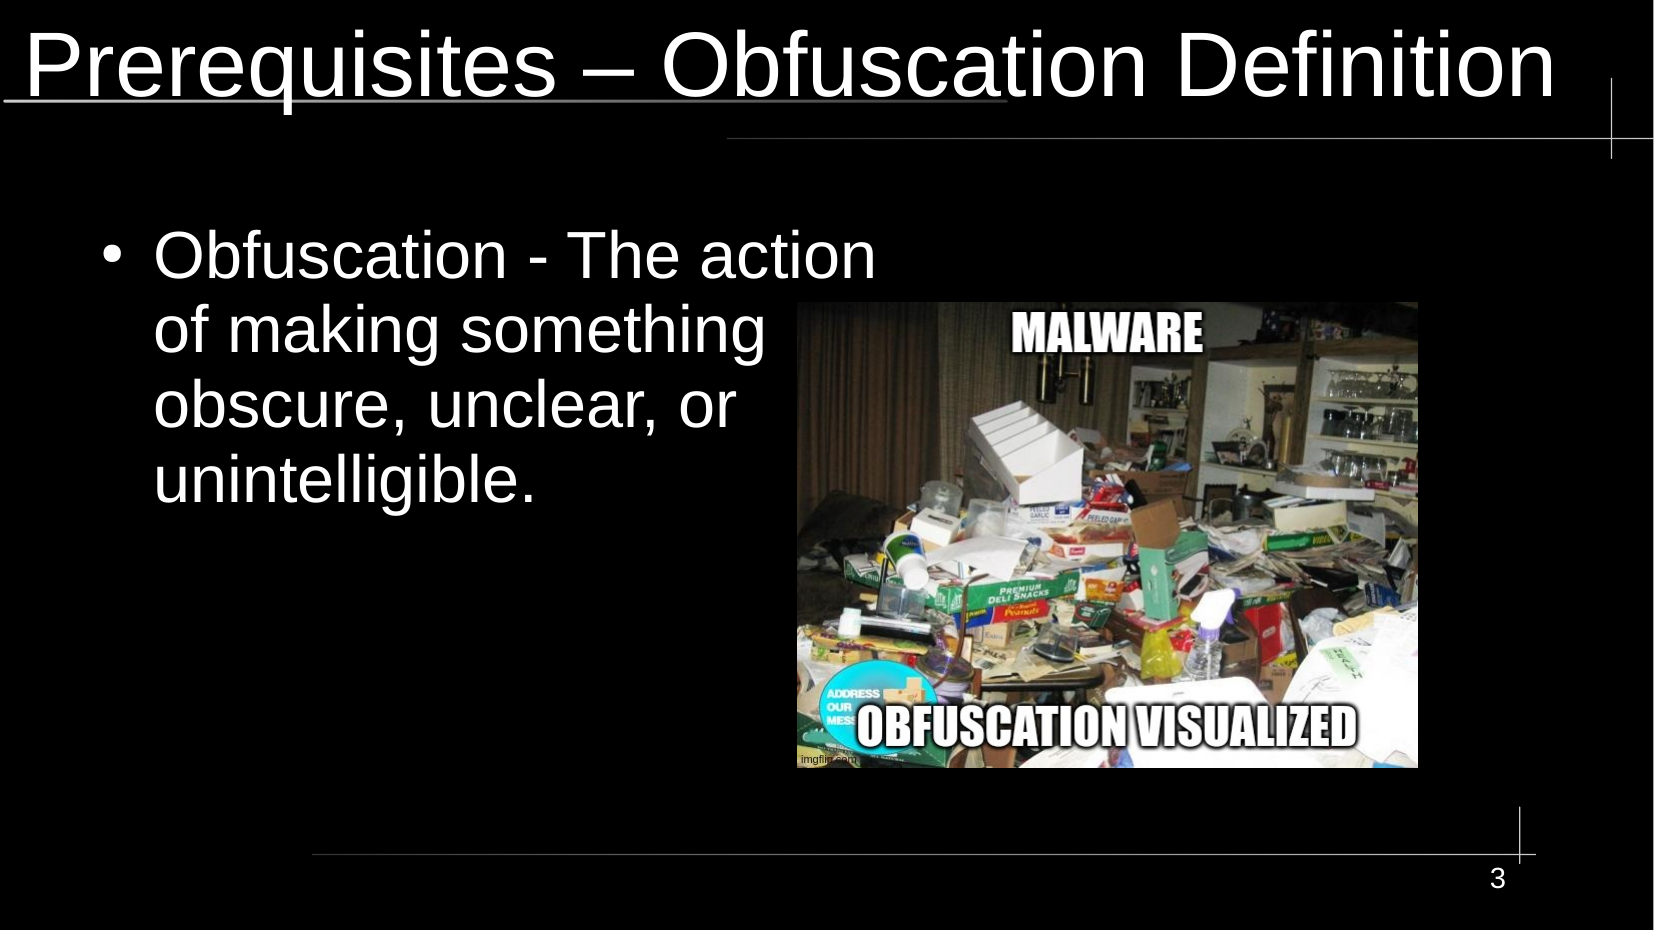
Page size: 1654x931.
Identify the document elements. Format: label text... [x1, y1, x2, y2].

picture [797, 302, 1418, 768]
list Obfuscation - The action of making something obscure, unclear, or unintelligible. [82, 217, 916, 758]
title Prerequisites – Obfuscation Definition [23, 11, 1589, 119]
